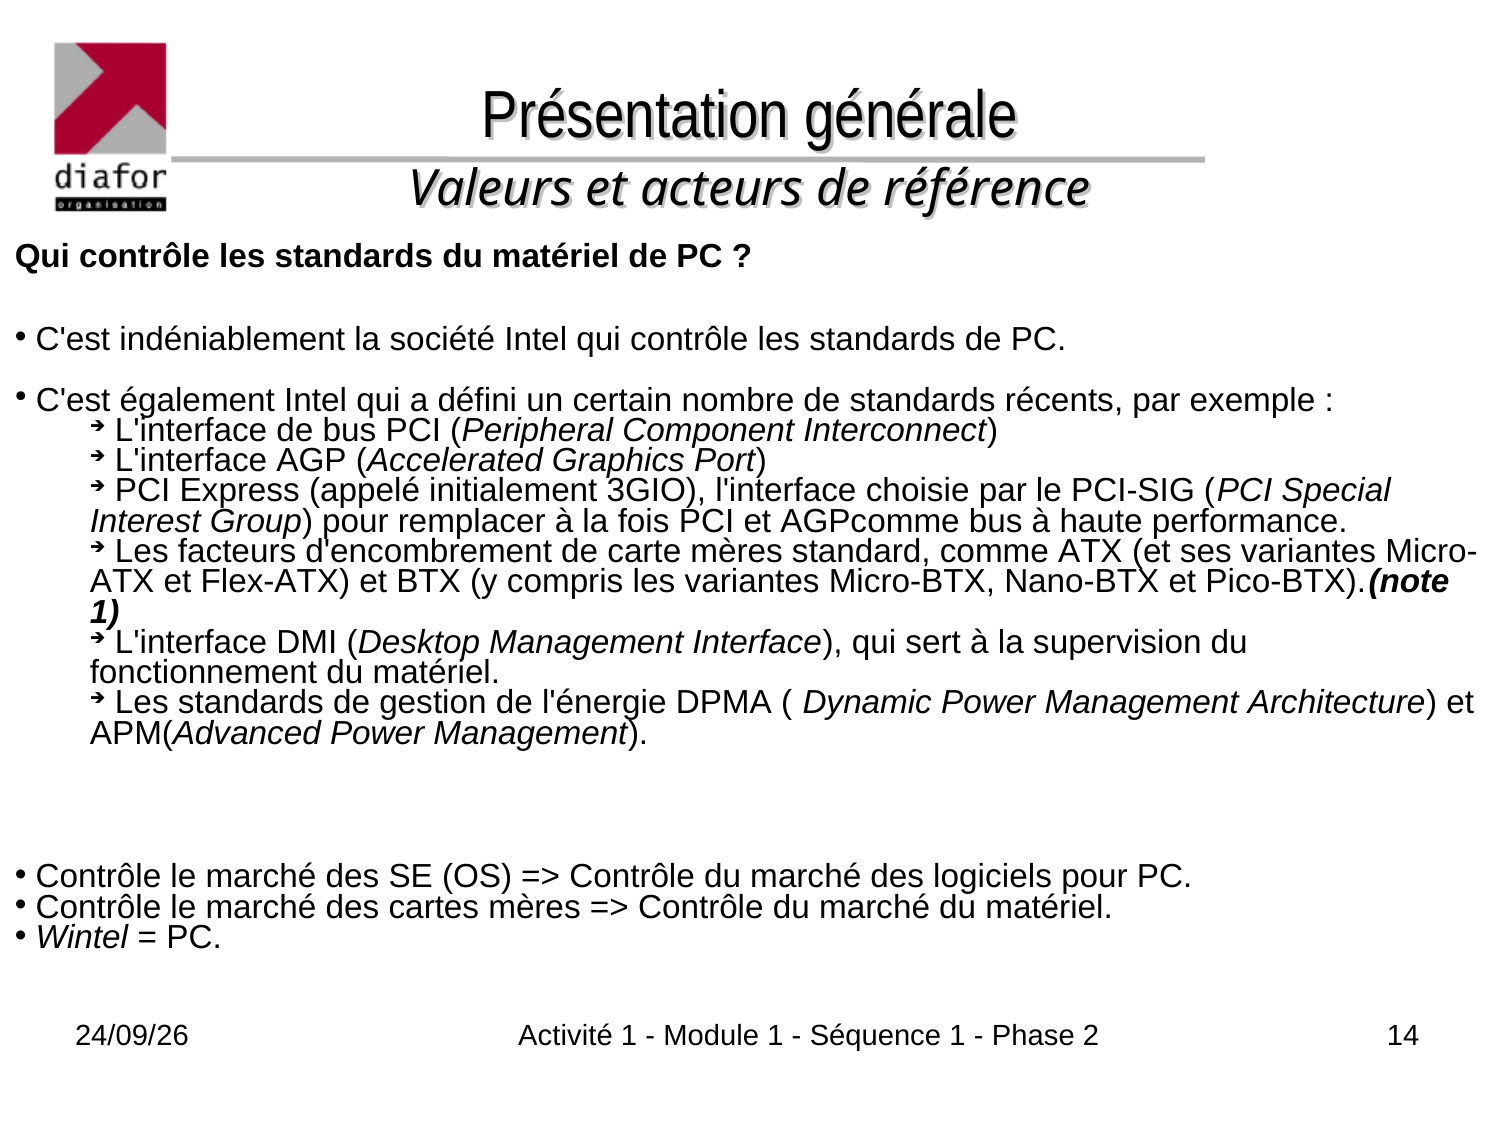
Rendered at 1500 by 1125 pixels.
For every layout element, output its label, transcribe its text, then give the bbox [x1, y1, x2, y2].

picture [53, 42, 168, 213]
text_box C'est indéniablement la société Intel qui contrôle les standards de PC. C'est également Intel qui a défini un certain nombre de standards récents, par exemple : L'interface de bus PCI (Peripheral Component Interconnect) L'interface AGP (Accelerated Graphics Port) PCI Express (appelé initialement 3GIO), l'interface choisie par le PCI-SIG (PCI Special Interest Group) pour remplacer à la fois PCI et AGPcomme bus à haute performance. Les facteurs d'encombrement de carte mères standard, comme ATX (et ses variantes Micro-ATX et Flex-ATX) et BTX (y compris les variantes Micro-BTX, Nano-BTX et Pico-BTX).(note 1) L'interface DMI (Desktop Management Interface), qui sert à la supervision du fonctionnement du matériel. Les standards de gestion de l'énergie DPMA ( Dynamic Power Management Architecture) et APM(Advanced Power Management). [0, 318, 1500, 758]
text_box Qui contrôle les standards du matériel de PC ? [0, 236, 769, 282]
text_box Contrôle le marché des SE (OS) => Contrôle du marché des logiciels pour PC. Contrôle le marché des cartes mères => Contrôle du marché du matériel. Wintel = PC. [0, 856, 1210, 963]
title Présentation générale Valeurs et acteurs de référence [75, 45, 1426, 250]
